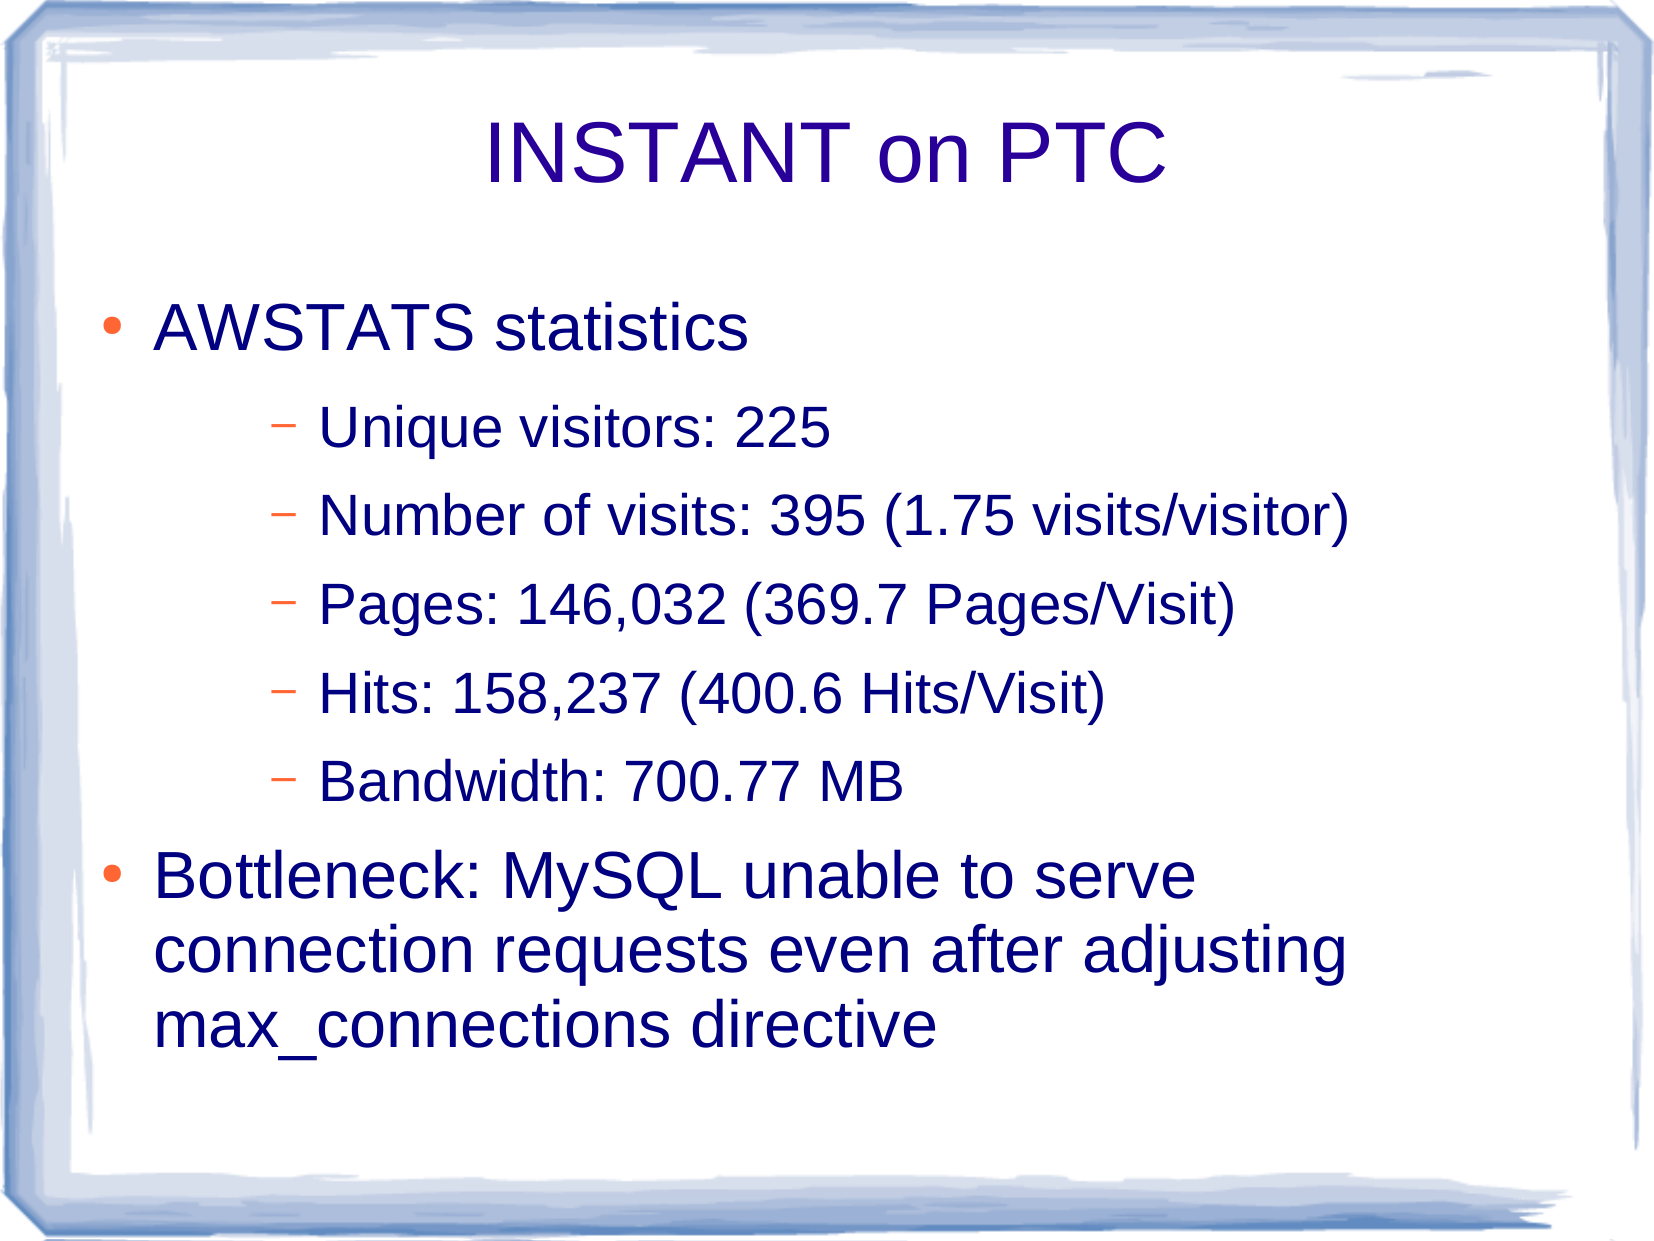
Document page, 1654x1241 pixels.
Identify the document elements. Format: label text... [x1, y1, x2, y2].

list AWSTATS statistics Unique visitors: 225 Number of visits: 395 (1.75 visits/visitor) Pages: 146,032 (369.7 Pages/Visit) Hits: 158,237 (400.6 Hits/Visit) Bandwidth: 700.77 MB Bottleneck: MySQL unable to serve connection requests even after adjusting max_connections directive [82, 290, 1538, 1193]
picture [0, 0, 1654, 1241]
title INSTANT on PTC [82, 49, 1571, 257]
